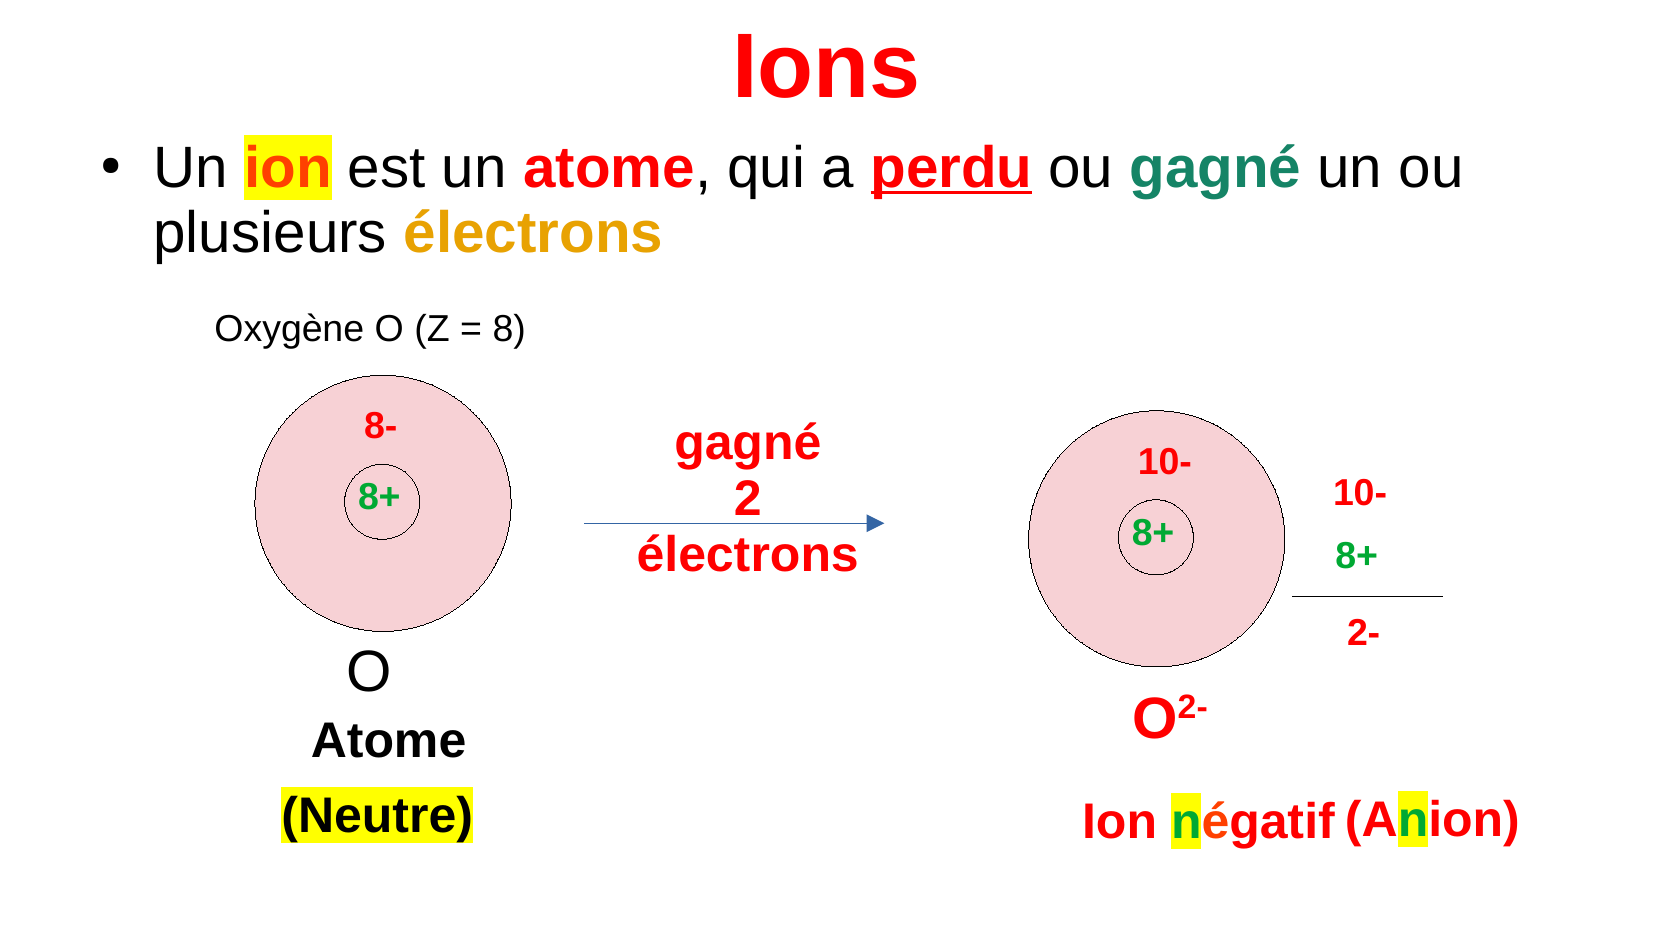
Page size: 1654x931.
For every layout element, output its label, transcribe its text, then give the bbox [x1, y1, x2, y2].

text_box Atome [296, 704, 482, 776]
text_box O [332, 630, 408, 704]
text_box Oxygène O (Z = 8) [199, 300, 542, 358]
text_box 8+ [1117, 503, 1190, 561]
text_box 8+ [1320, 527, 1394, 585]
list Un ion est un atome, qui a perdu ou gagné un ou plusieurs électrons [82, 134, 1571, 293]
text_box Ion négatif [1067, 785, 1351, 857]
title Ions [82, 14, 1571, 118]
text_box (Anion) [1330, 783, 1570, 855]
text_box 10- [1123, 433, 1207, 490]
text_box 8- [349, 397, 413, 455]
text_box O2- [1117, 678, 1223, 758]
text_box gagné 2 électrons [621, 406, 874, 589]
text_box 8+ [343, 468, 416, 526]
text_box (Neutre) [266, 779, 490, 851]
text_box 10- [1318, 464, 1416, 522]
text_box 2- [1332, 604, 1396, 662]
text_box [1028, 410, 1285, 667]
text_box [254, 375, 512, 630]
